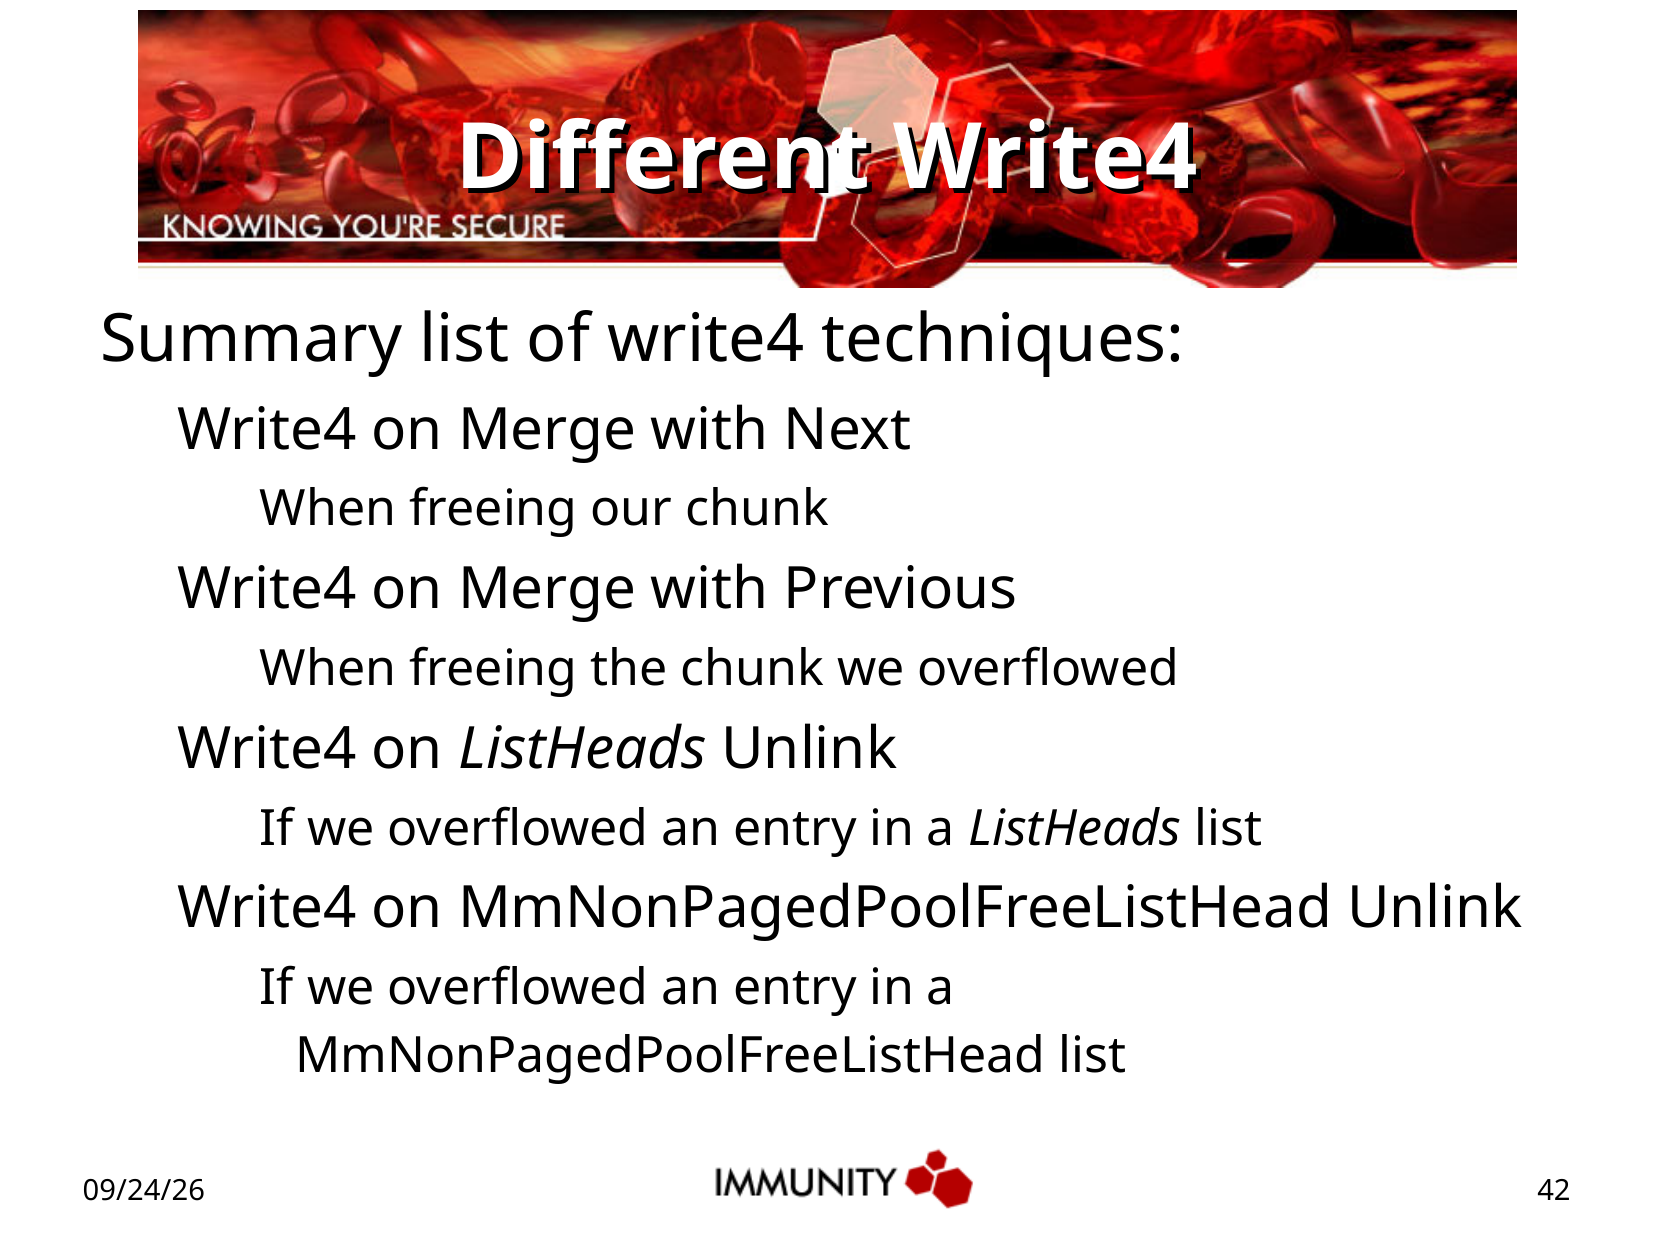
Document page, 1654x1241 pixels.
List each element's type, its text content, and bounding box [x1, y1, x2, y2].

picture [138, 10, 1517, 56]
title Different Write4 [82, 56, 1571, 250]
picture [138, 250, 1517, 288]
picture [694, 1130, 984, 1235]
list Summary list of write4 techniques: Write4 on Merge with Next When freeing our chunk Write4 on Merge with Previous When freeing the chunk we overflowed Write4 on ListHeads Unlink If we overflowed an entry in a ListHeads list Write4 on MmNonPagedPoolFreeListHead Unlink If we overflowed an entry in a MmNonPagedPoolFreeListHead list [82, 290, 1571, 1094]
